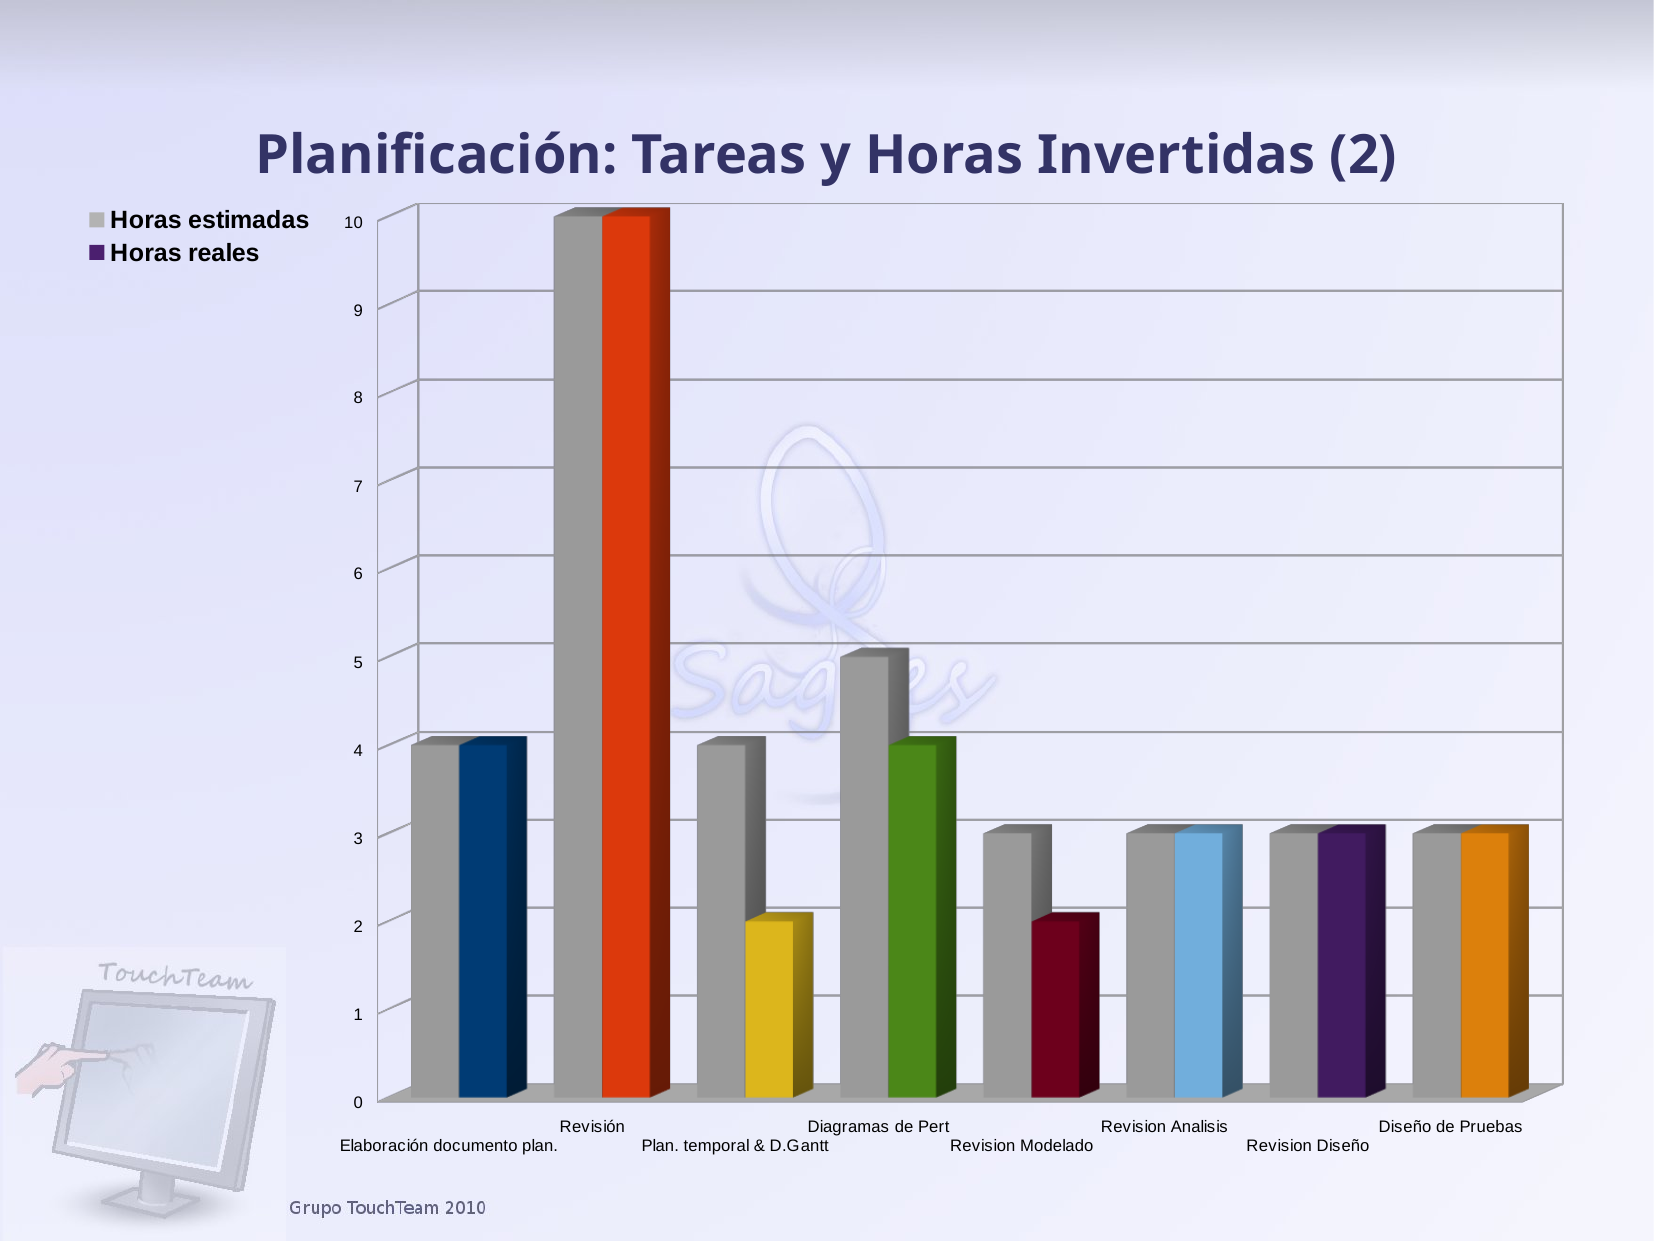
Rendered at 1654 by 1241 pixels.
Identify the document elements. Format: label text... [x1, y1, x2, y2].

title Planificación: Tareas y Horas Invertidas (2) [82, 49, 1571, 177]
picture [0, 0, 1654, 1241]
chart [59, 177, 1595, 1182]
